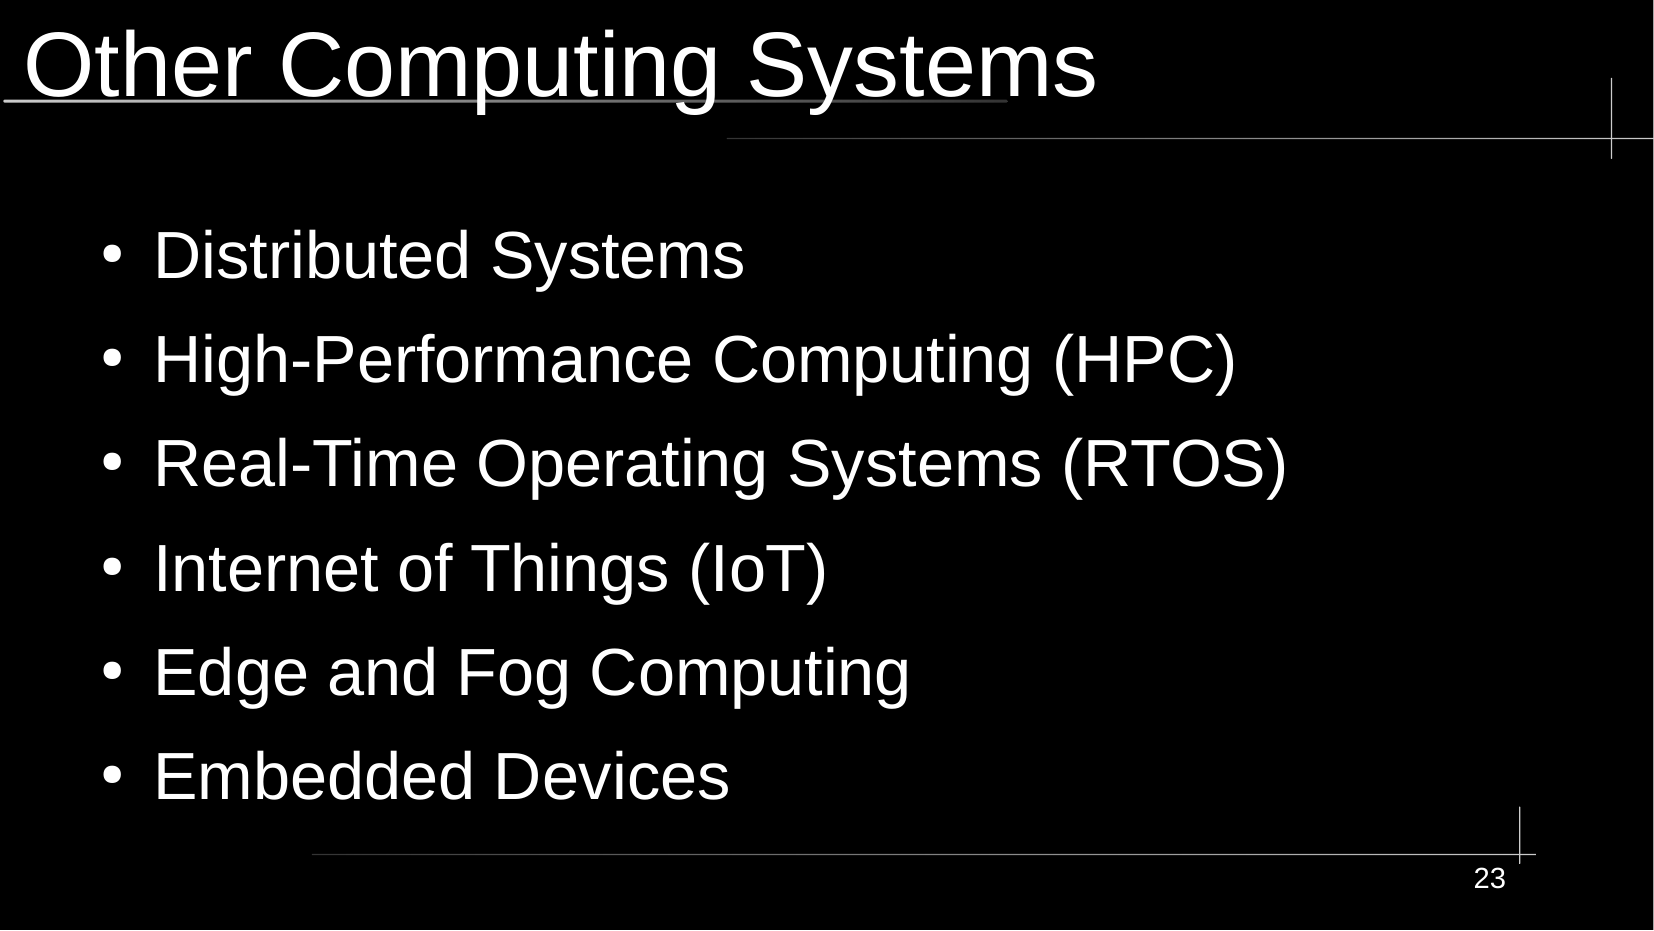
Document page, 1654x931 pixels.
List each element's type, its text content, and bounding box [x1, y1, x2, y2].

list Distributed Systems High-Performance Computing (HPC) Real-Time Operating Systems (RTOS) Internet of Things (IoT) Edge and Fog Computing Embedded Devices [82, 217, 1571, 851]
title Other Computing Systems [23, 11, 1589, 119]
